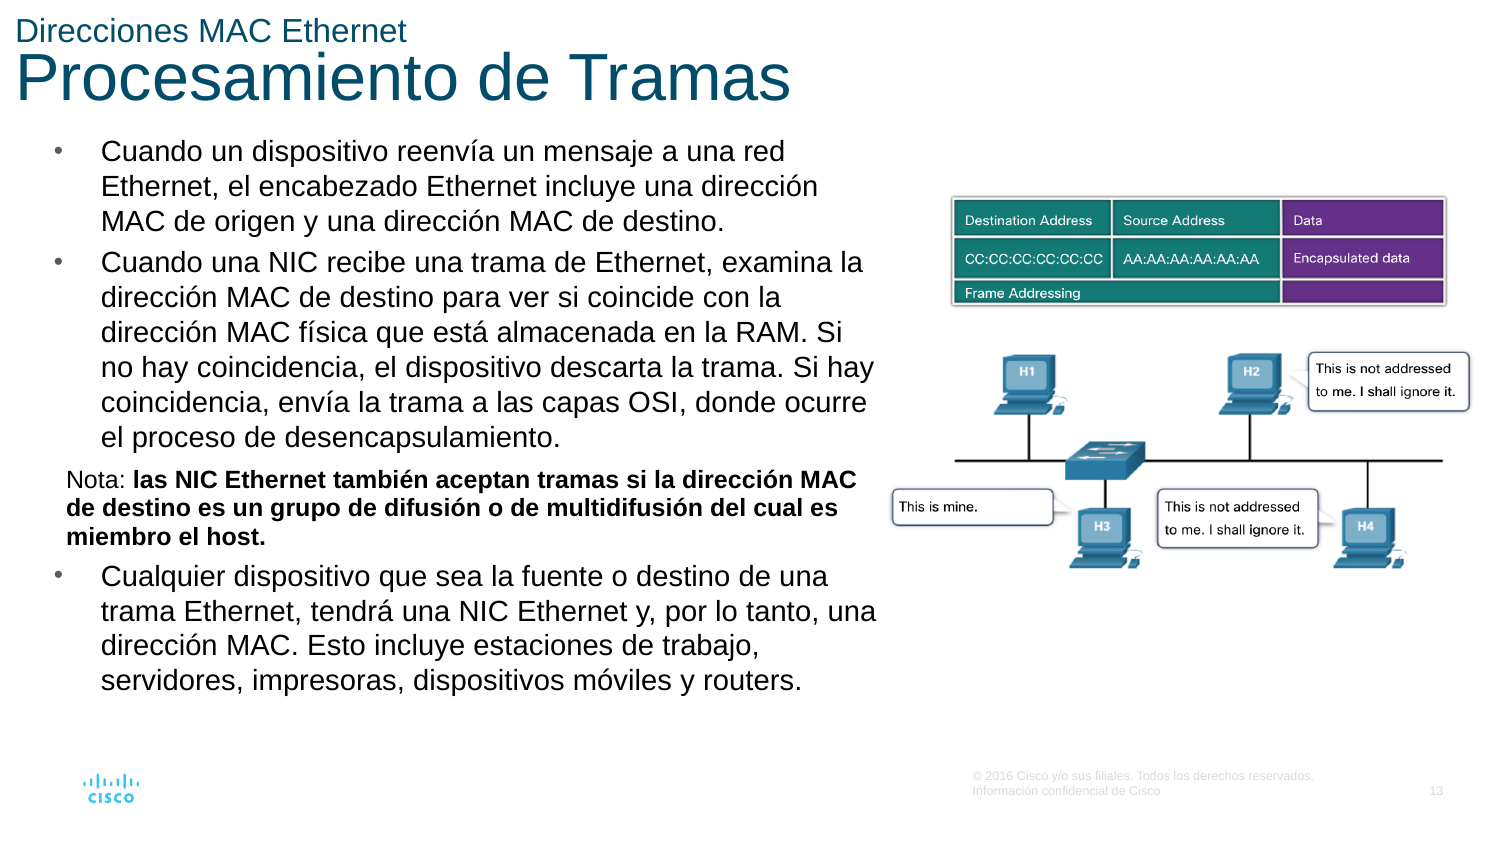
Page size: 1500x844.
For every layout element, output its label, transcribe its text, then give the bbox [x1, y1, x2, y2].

picture [876, 187, 1480, 583]
title Direcciones MAC Ethernet Procesamiento de Tramas [0, 5, 1369, 126]
list Cuando un dispositivo reenvía un mensaje a una red Ethernet, el encabezado Ethernet incluye una dirección MAC de origen y una dirección MAC de destino. Cuando una NIC recibe una trama de Ethernet, examina la dirección MAC de destino para ver si coincide con la dirección MAC física que está almacenada en la RAM. Si no hay coincidencia, el dispositivo descarta la trama. Si hay coincidencia, envía la trama a las capas OSI, donde ocurre el proceso de desencapsulamiento. Nota: las NIC Ethernet también aceptan tramas si la dirección MAC de destino es un grupo de difusión o de multidifusión del cual es miembro el host. Cualquier dispositivo que sea la fuente o destino de una trama Ethernet, tendrá una NIC Ethernet y, por lo tanto, una dirección MAC. Esto incluye estaciones de trabajo, servidores, impresoras, dispositivos móviles y routers. [39, 125, 894, 726]
